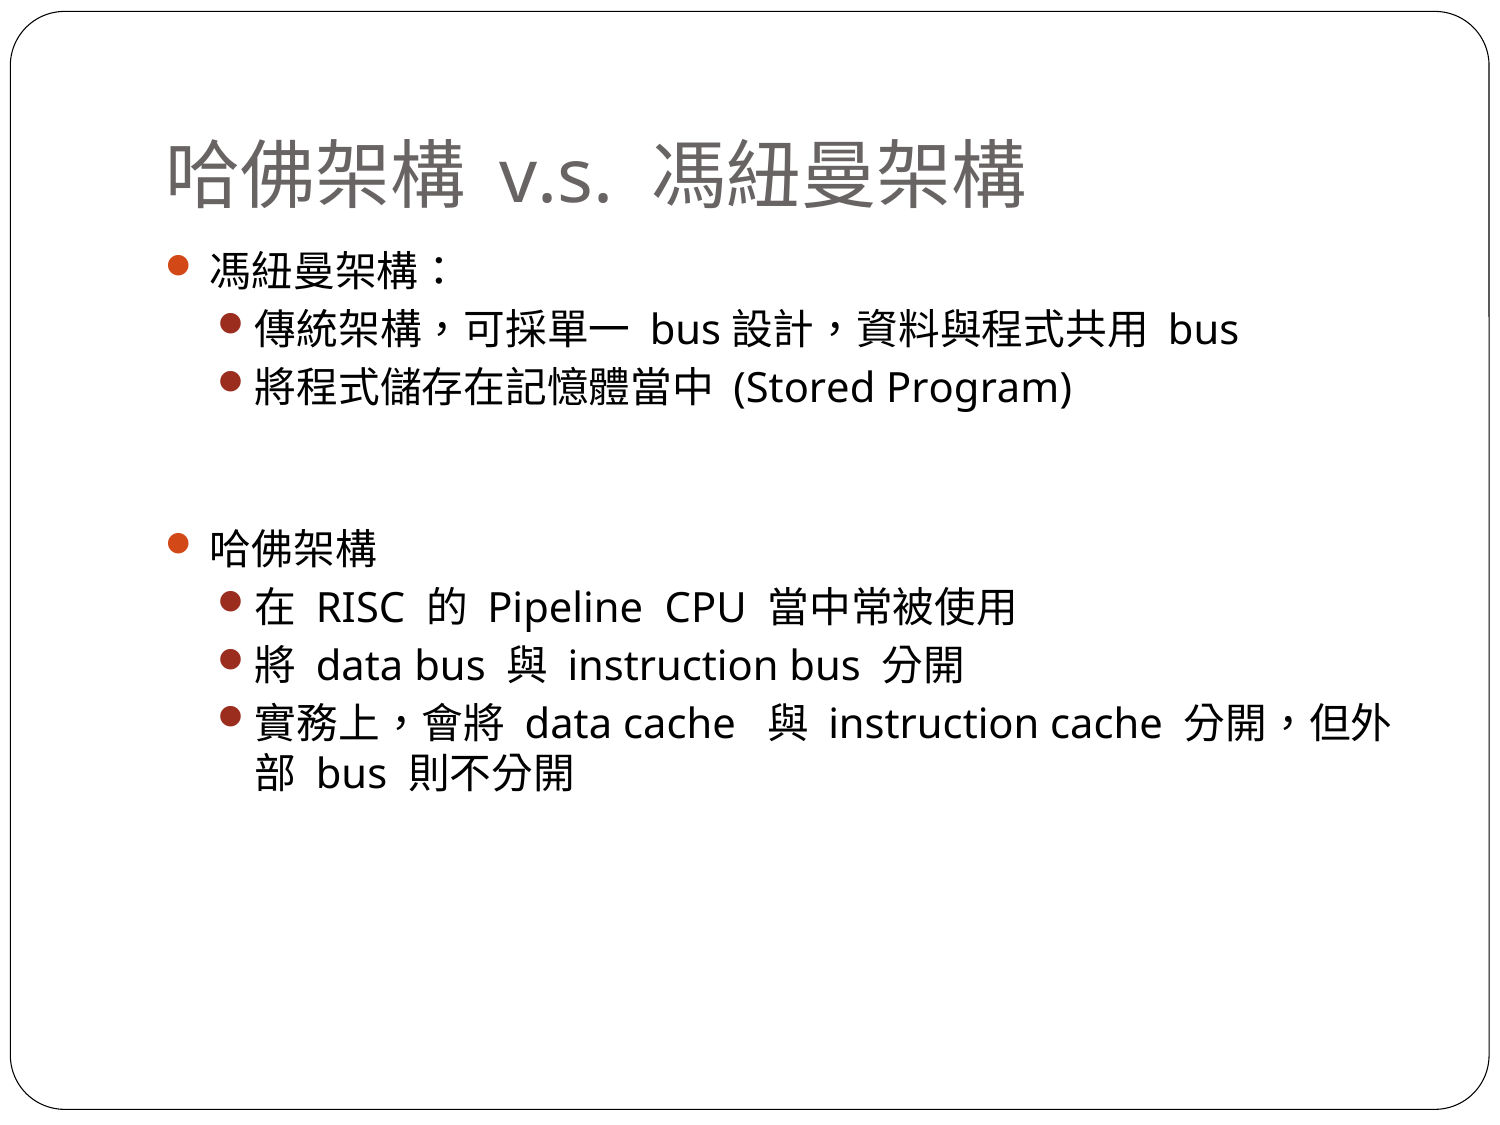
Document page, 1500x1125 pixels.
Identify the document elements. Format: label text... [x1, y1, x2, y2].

title 哈佛架構 v.s. 馮紐曼架構 [150, 44, 1426, 233]
list 馮紐曼架構： 傳統架構，可採單一 bus設計，資料與程式共用 bus 將程式儲存在記憶體當中 (Stored Program) 哈佛架構 在 RISC 的 Pipeline CPU 當中常被使用 將 data bus 與 instruction bus 分開 實務上，會將 data cache 與 instruction cache 分開，但外部 bus 則不分開 [150, 237, 1426, 988]
